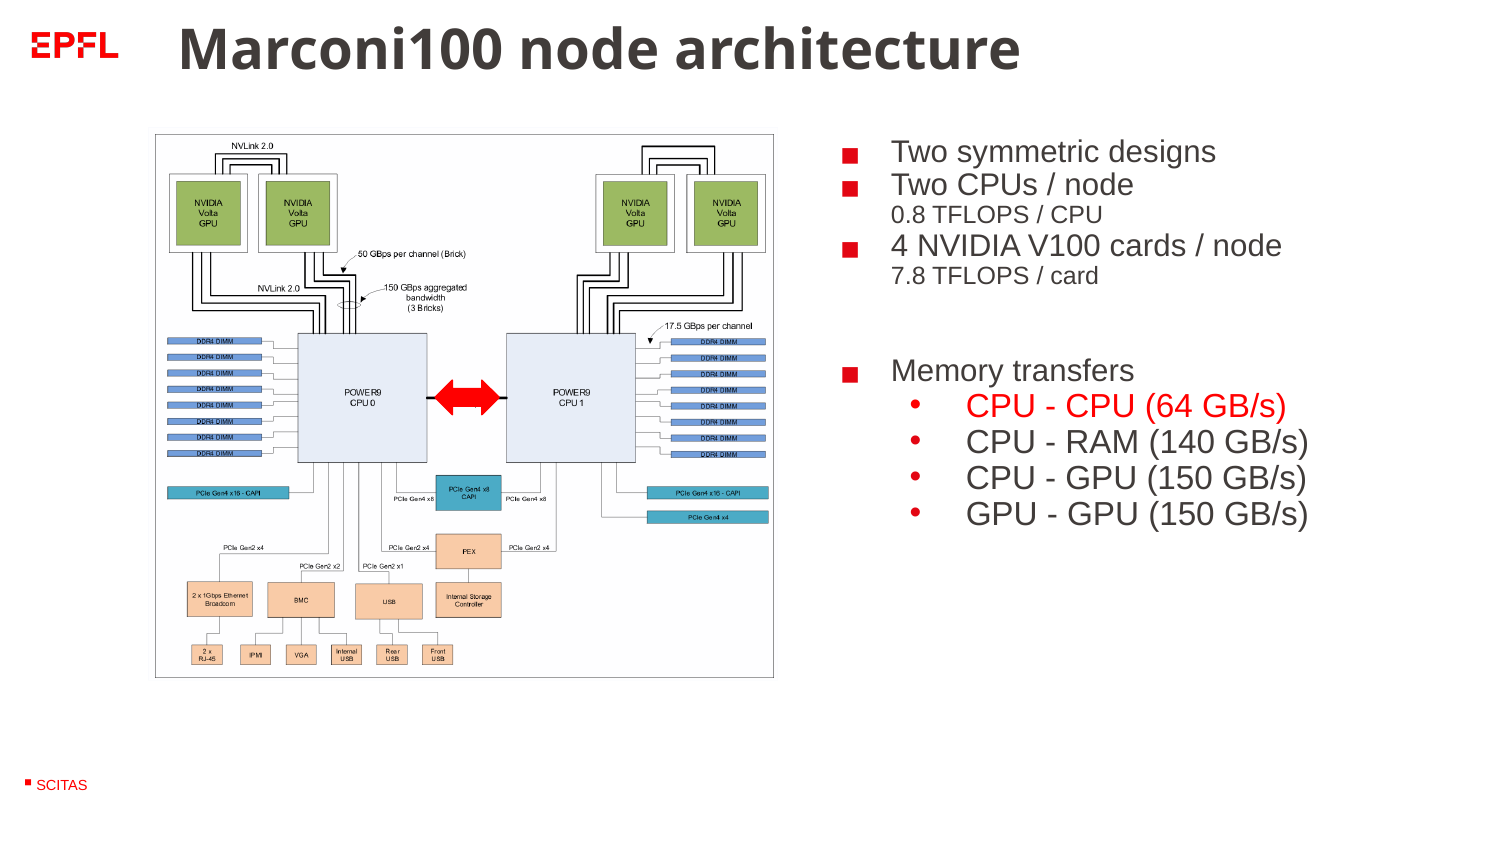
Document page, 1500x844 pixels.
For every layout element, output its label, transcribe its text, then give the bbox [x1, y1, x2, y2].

title Marconi100 node architecture [148, 21, 1416, 198]
picture [21, 21, 129, 69]
list Two symmetric designs Two CPUs / node 0.8 TFLOPS / CPU 4 NVIDIA V100 cards / node 7.8 TFLOPS / card Memory transfers CPU - CPU (64 GB/s) CPU - RAM (140 GB/s) CPU - GPU (150 GB/s) GPU - GPU (150 GB/s) [786, 198, 1416, 844]
picture [148, 127, 778, 682]
text_box [435, 380, 500, 415]
